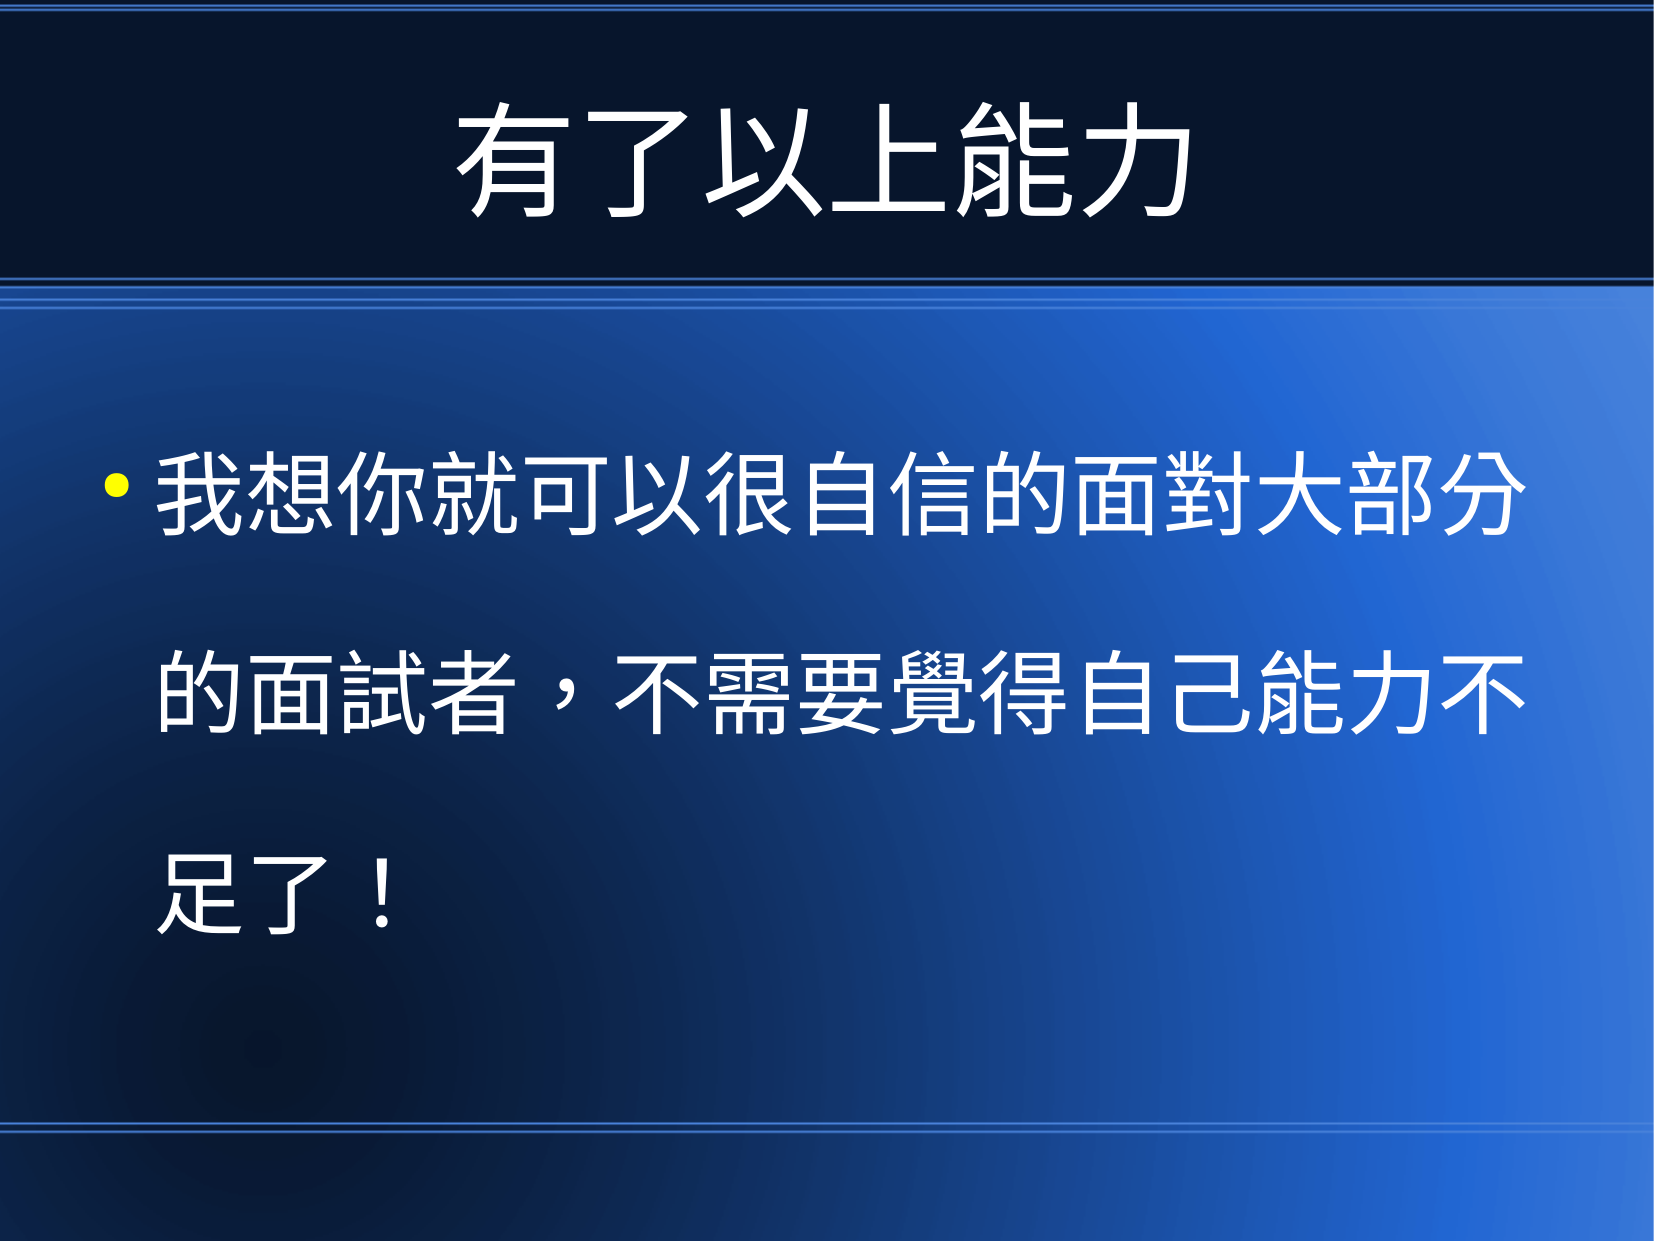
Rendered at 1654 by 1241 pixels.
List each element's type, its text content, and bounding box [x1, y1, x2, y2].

title 有了以上能力 [82, 49, 1571, 257]
list 我想你就可以很自信的面對大部分的面試者，不需要覺得自己能力不足了！ [82, 355, 1571, 1241]
picture [0, 0, 1654, 1241]
